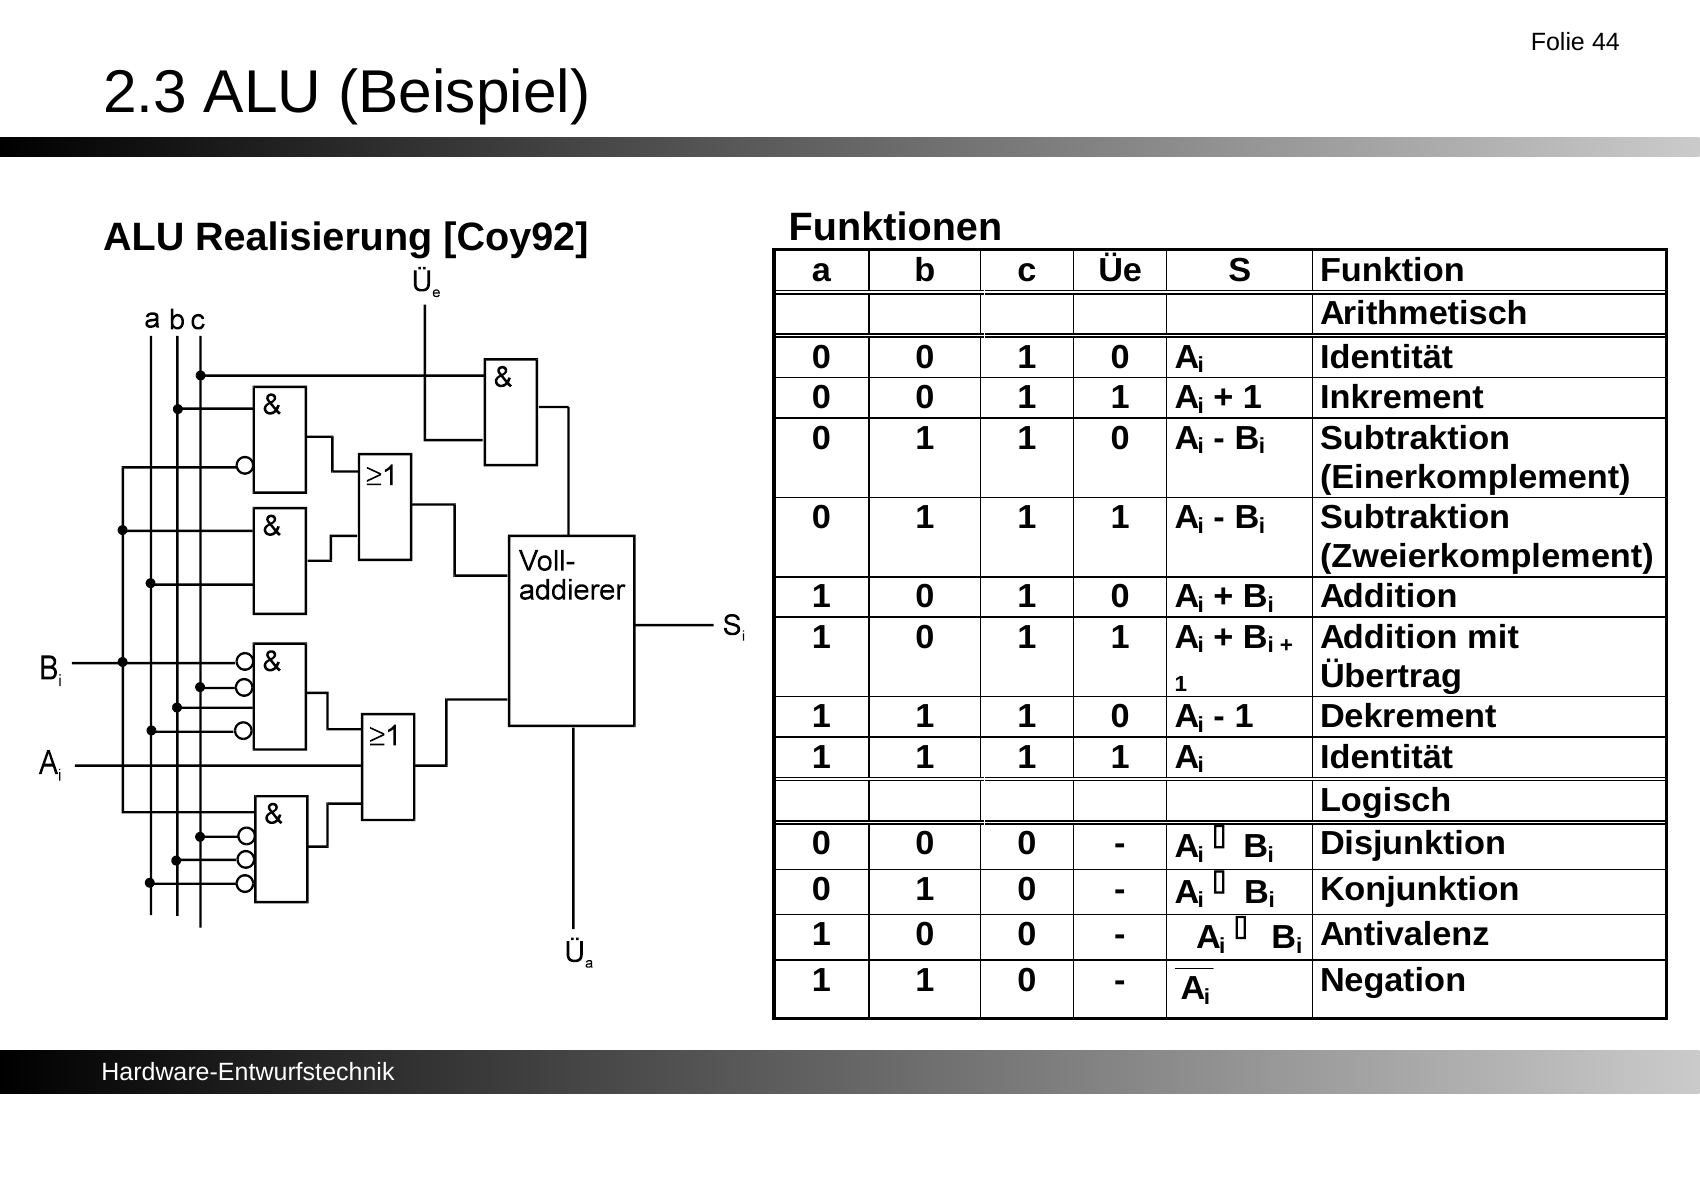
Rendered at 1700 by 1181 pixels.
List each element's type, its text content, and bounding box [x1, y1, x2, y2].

chart [38, 266, 745, 968]
list ALU Realisierung [Coy92] [87, 202, 773, 1022]
title 2.3 ALU (Beispiel) [87, 36, 1421, 142]
text_box Funktionen [773, 193, 1018, 248]
chart [758, 248, 1688, 1133]
